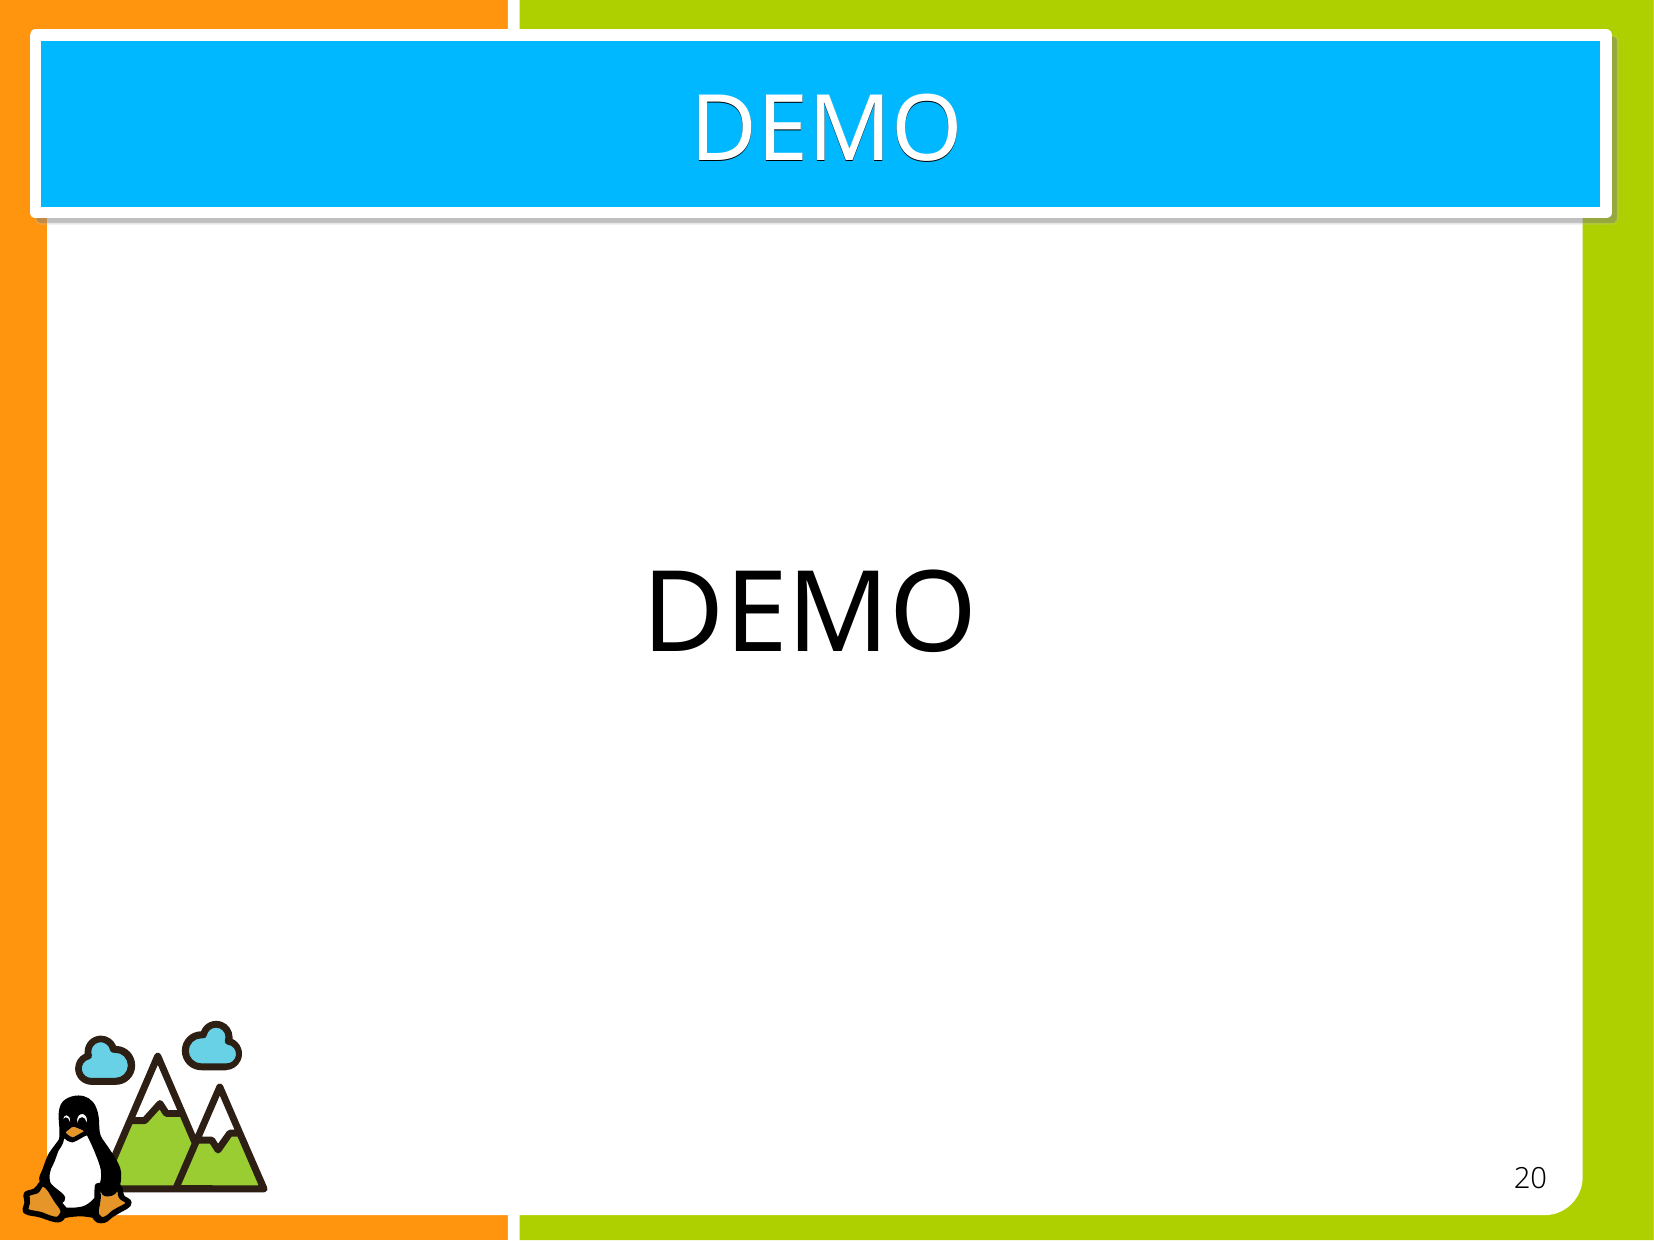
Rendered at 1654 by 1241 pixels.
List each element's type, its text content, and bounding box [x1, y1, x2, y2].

title DEMO [82, 49, 1571, 201]
subtitle DEMO [82, 248, 1538, 968]
